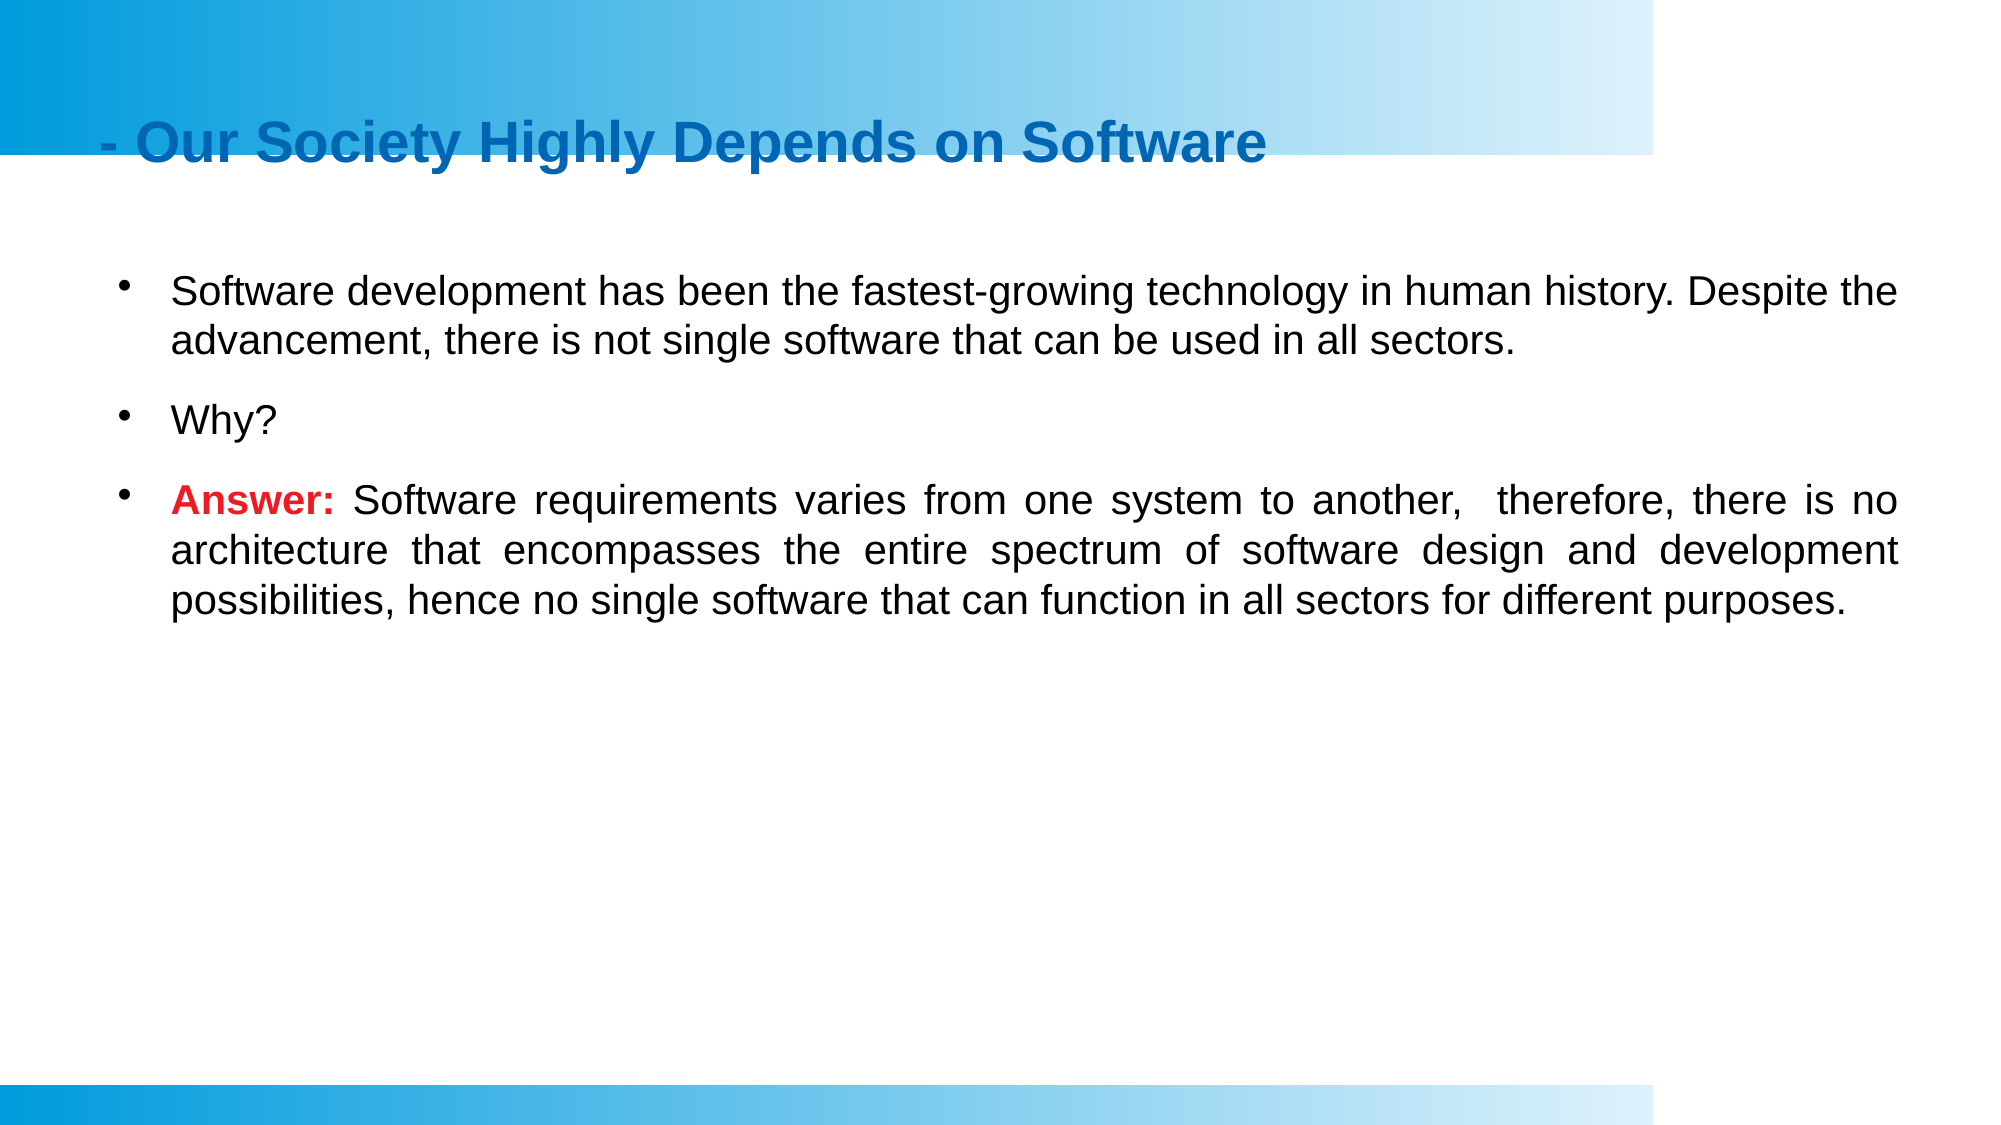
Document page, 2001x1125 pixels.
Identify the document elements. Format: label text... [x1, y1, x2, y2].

title - Our Society Highly Depends on Software [99, 44, 1900, 233]
list Software development has been the fastest-growing technology in human history. Despite the advancement, there is not single software that can be used in all sectors. Why? Answer: Software requirements varies from one system to another, therefore, there is no architecture that encompasses the entire spectrum of software design and development possibilities, hence no single software that can function in all sectors for different purposes. [99, 263, 1900, 916]
